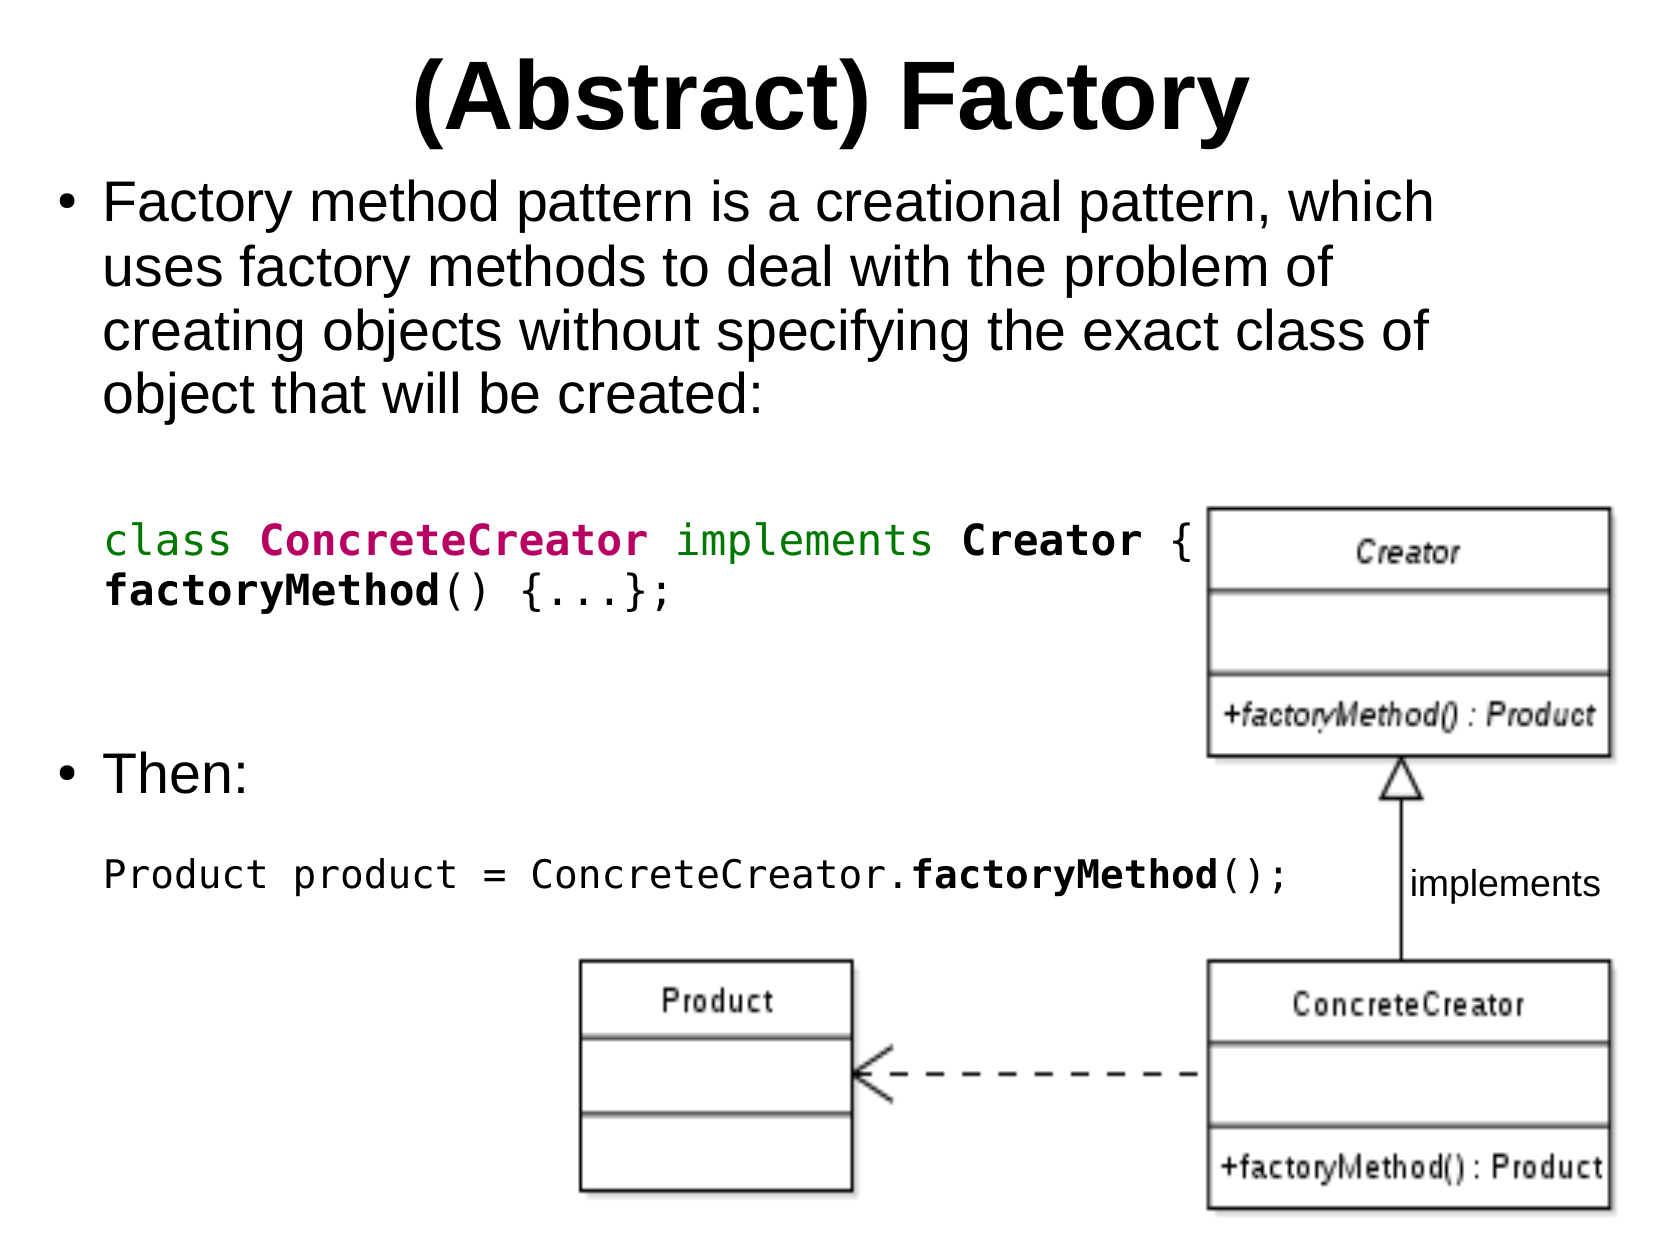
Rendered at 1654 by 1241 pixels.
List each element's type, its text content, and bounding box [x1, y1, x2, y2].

picture [568, 494, 1621, 1222]
title (Abstract) Factory [86, 40, 1576, 151]
list Factory method pattern is a creational pattern, which uses factory methods to deal with the problem of creating objects without specifying the exact class of object that will be created: class ConcreteCreator implements Creator { factoryMethod() {...}; Then: Product product = ConcreteCreator.factoryMethod(); [41, 170, 1531, 946]
text_box implements [1395, 855, 1621, 916]
